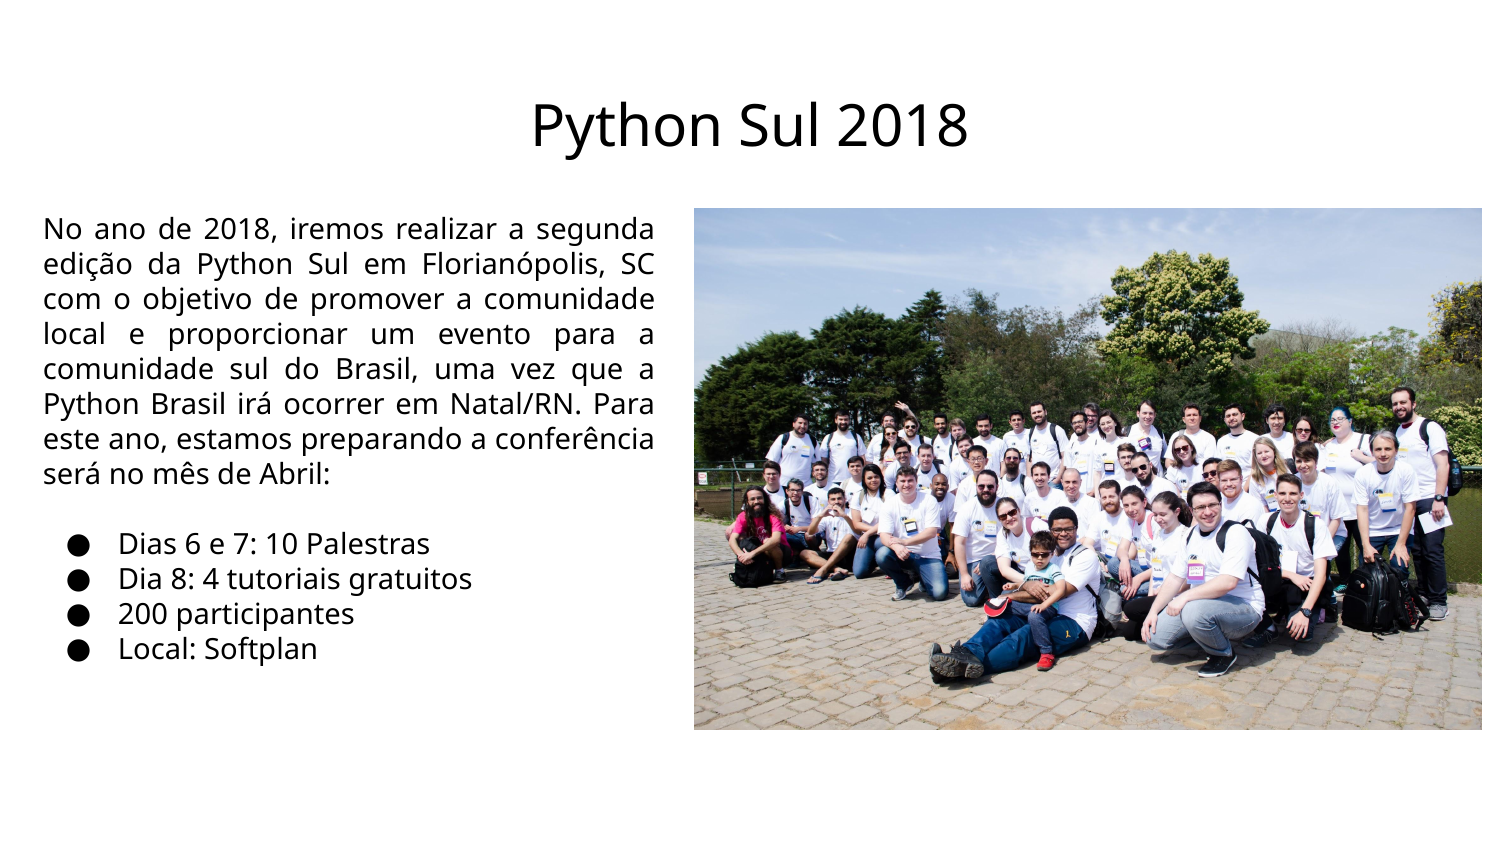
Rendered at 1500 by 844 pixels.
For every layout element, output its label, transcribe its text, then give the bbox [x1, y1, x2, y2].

picture [694, 208, 1482, 730]
list No ano de 2018, iremos realizar a segunda edição da Python Sul em Florianópolis, SC com o objetivo de promover a comunidade local e proporcionar um evento para a comunidade sul do Brasil, uma vez que a Python Brasil irá ocorrer em Natal/RN. Para este ano, estamos preparando a conferência será no mês de Abril: Dias 6 e 7: 10 Palestras Dia 8: 4 tutoriais gratuitos 200 participantes Local: Softplan [27, 195, 671, 706]
title Python Sul 2018 [51, 72, 1449, 167]
